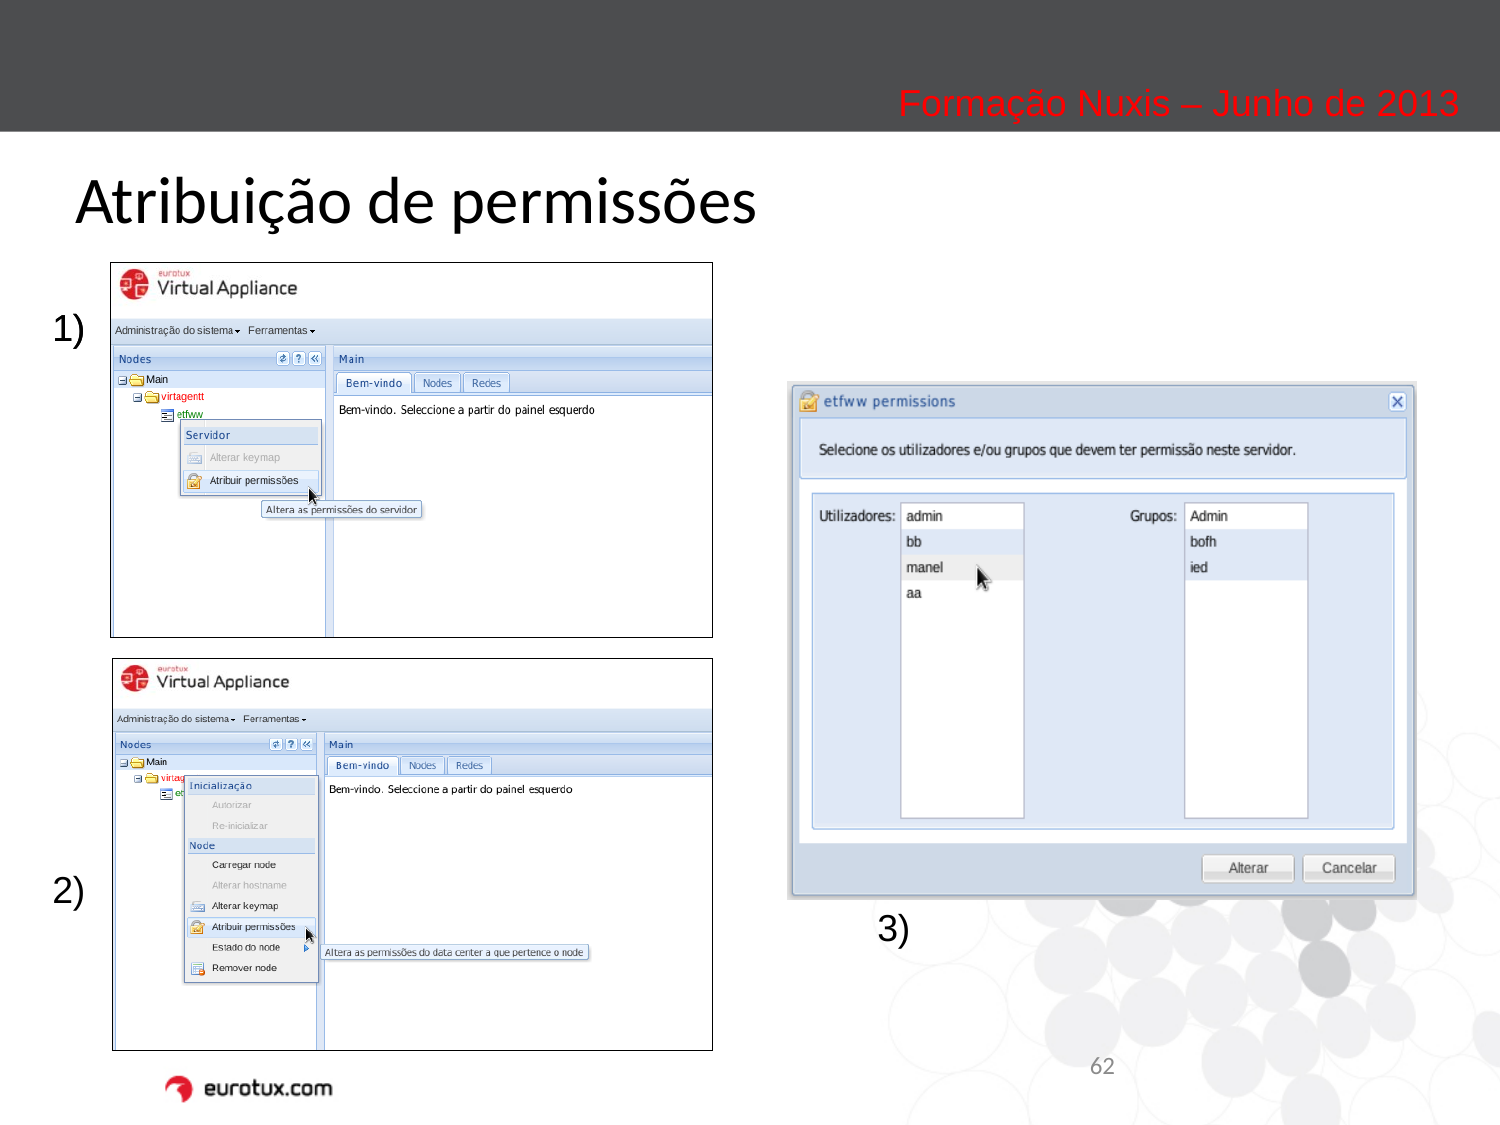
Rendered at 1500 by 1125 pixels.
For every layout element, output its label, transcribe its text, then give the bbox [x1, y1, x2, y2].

text_box 3) [862, 900, 938, 976]
title Atribuição de permissões [75, 112, 1425, 301]
text_box 2) [37, 862, 113, 938]
text_box 1) [37, 299, 113, 376]
picture [0, 0, 1500, 1125]
